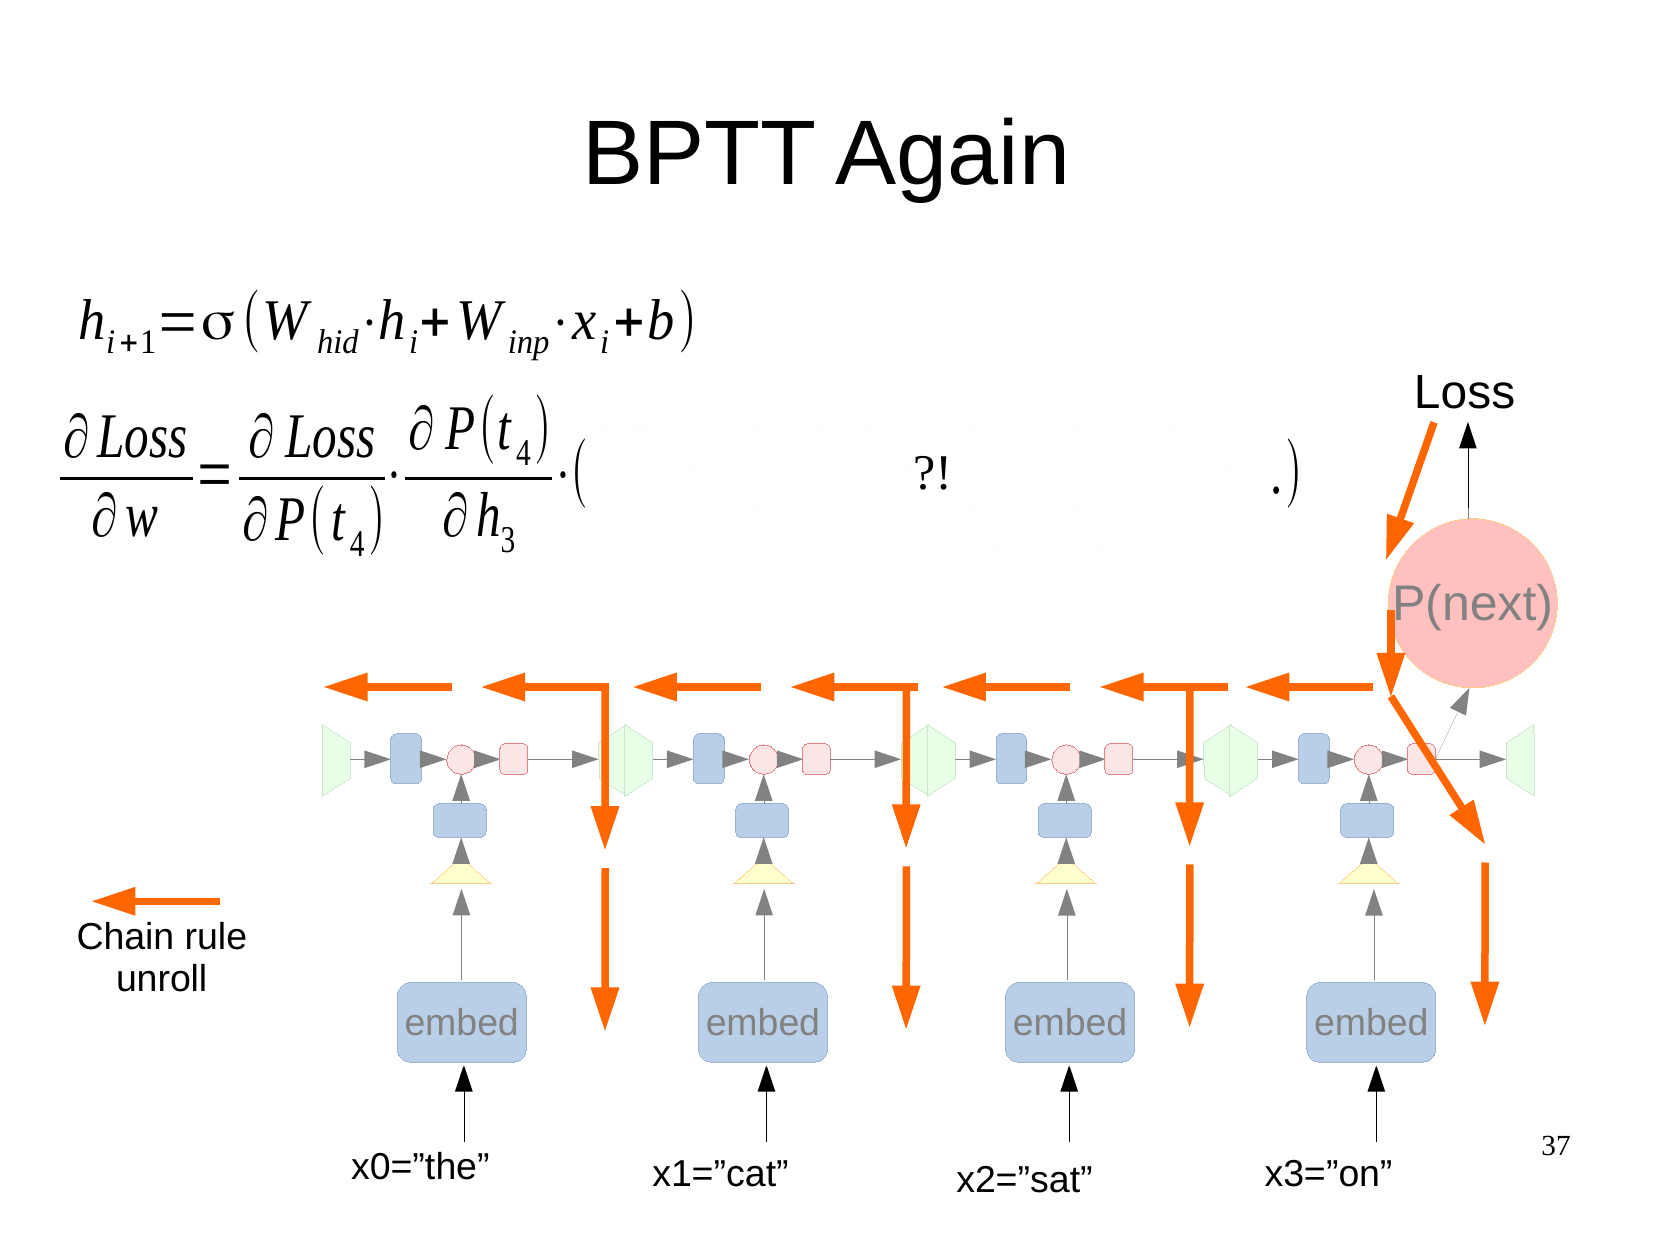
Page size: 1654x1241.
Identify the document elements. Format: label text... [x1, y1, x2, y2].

text_box x2=”sat” [941, 1150, 1168, 1208]
picture [160, 384, 1592, 1067]
text_box ?! [898, 445, 968, 502]
text_box x0=”the” [336, 1138, 546, 1196]
text_box Chain rule unroll [61, 908, 262, 1007]
chart [45, 389, 588, 564]
title BPTT Again [82, 49, 1571, 257]
text_box x3=”on” [1249, 1144, 1464, 1202]
text_box Loss [1399, 357, 1531, 447]
chart [1270, 389, 1313, 564]
chart [64, 285, 711, 361]
text_box x1=”cat” [637, 1144, 847, 1202]
